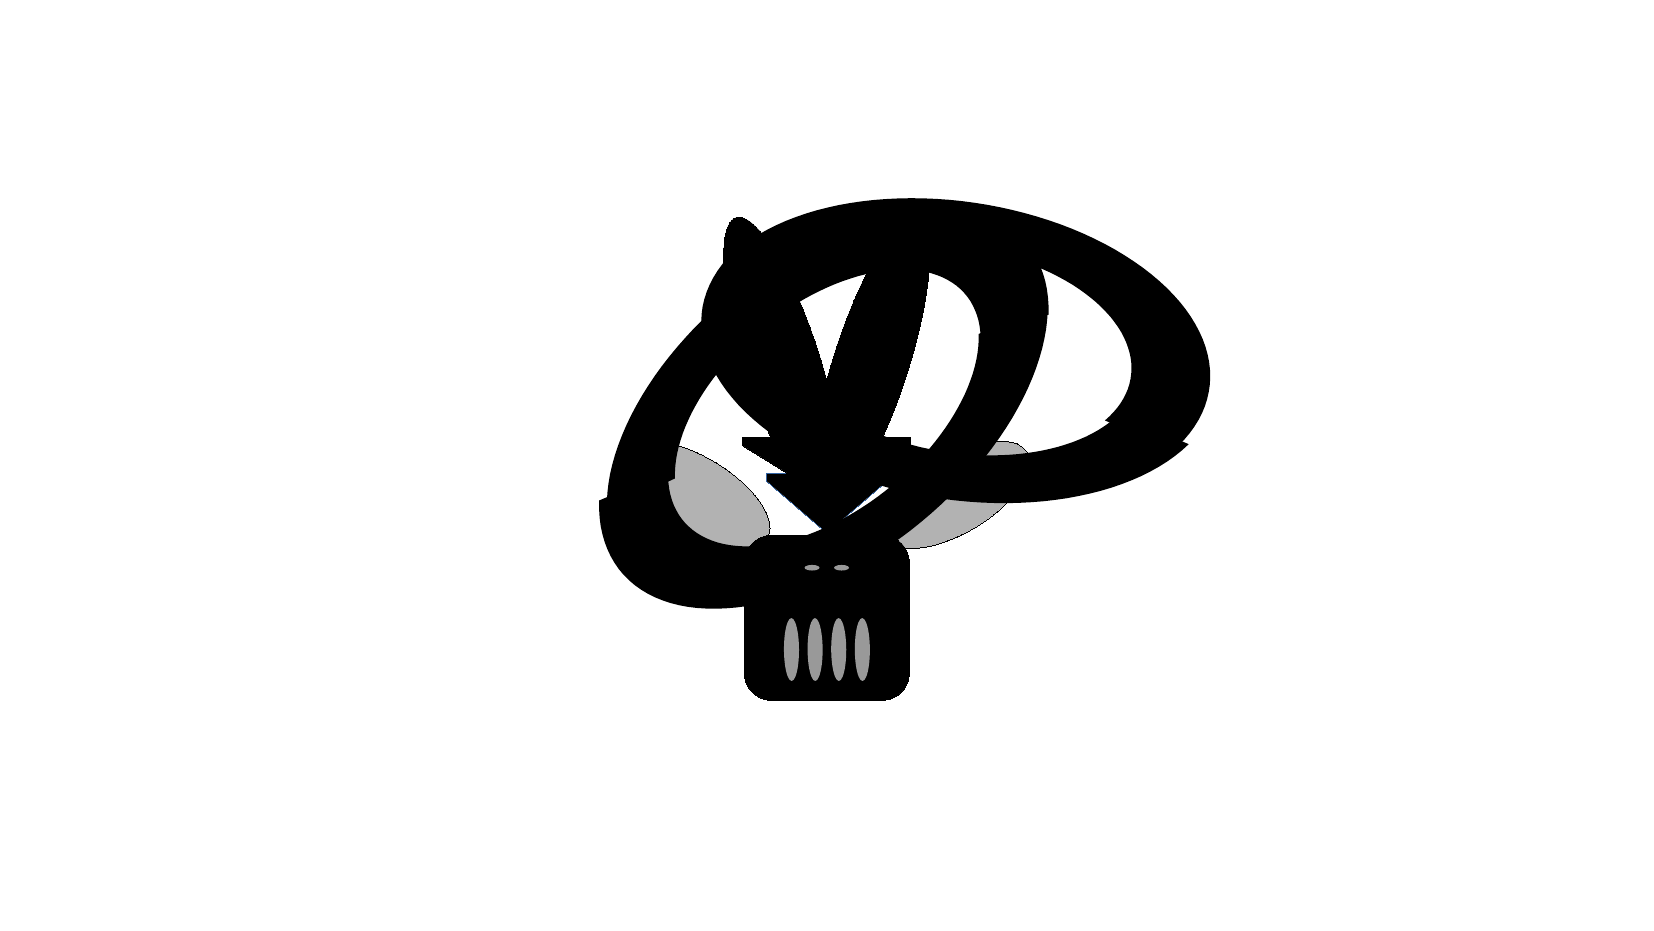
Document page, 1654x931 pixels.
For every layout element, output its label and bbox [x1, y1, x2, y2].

text_box [599, 198, 1211, 701]
